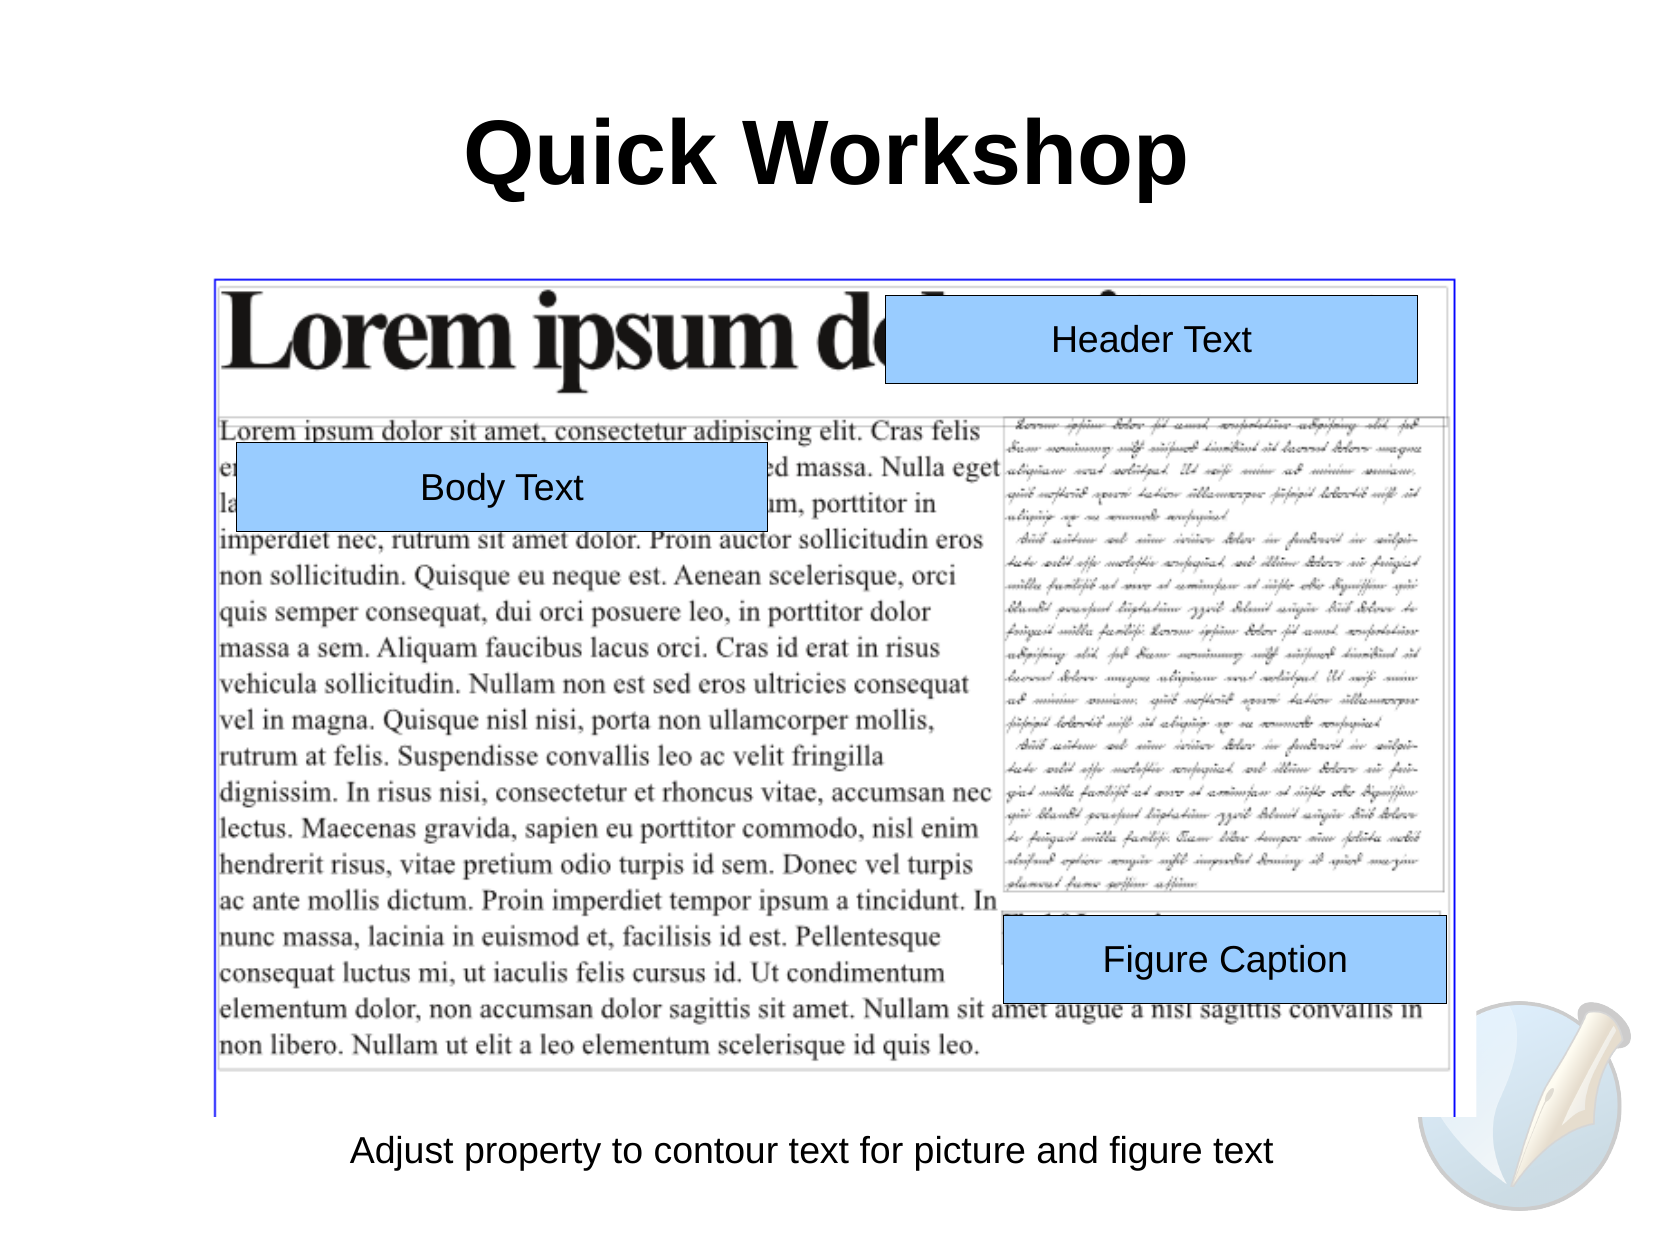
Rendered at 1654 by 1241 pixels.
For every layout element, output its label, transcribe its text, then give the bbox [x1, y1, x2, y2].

text_box Body Text [236, 442, 768, 532]
text_box Header Text [885, 295, 1418, 384]
title Quick Workshop [82, 56, 1571, 250]
picture [177, 259, 1477, 1117]
text_box Figure Caption [1003, 915, 1447, 1004]
text_box Adjust property to contour text for picture and figure text [88, 1122, 1536, 1179]
